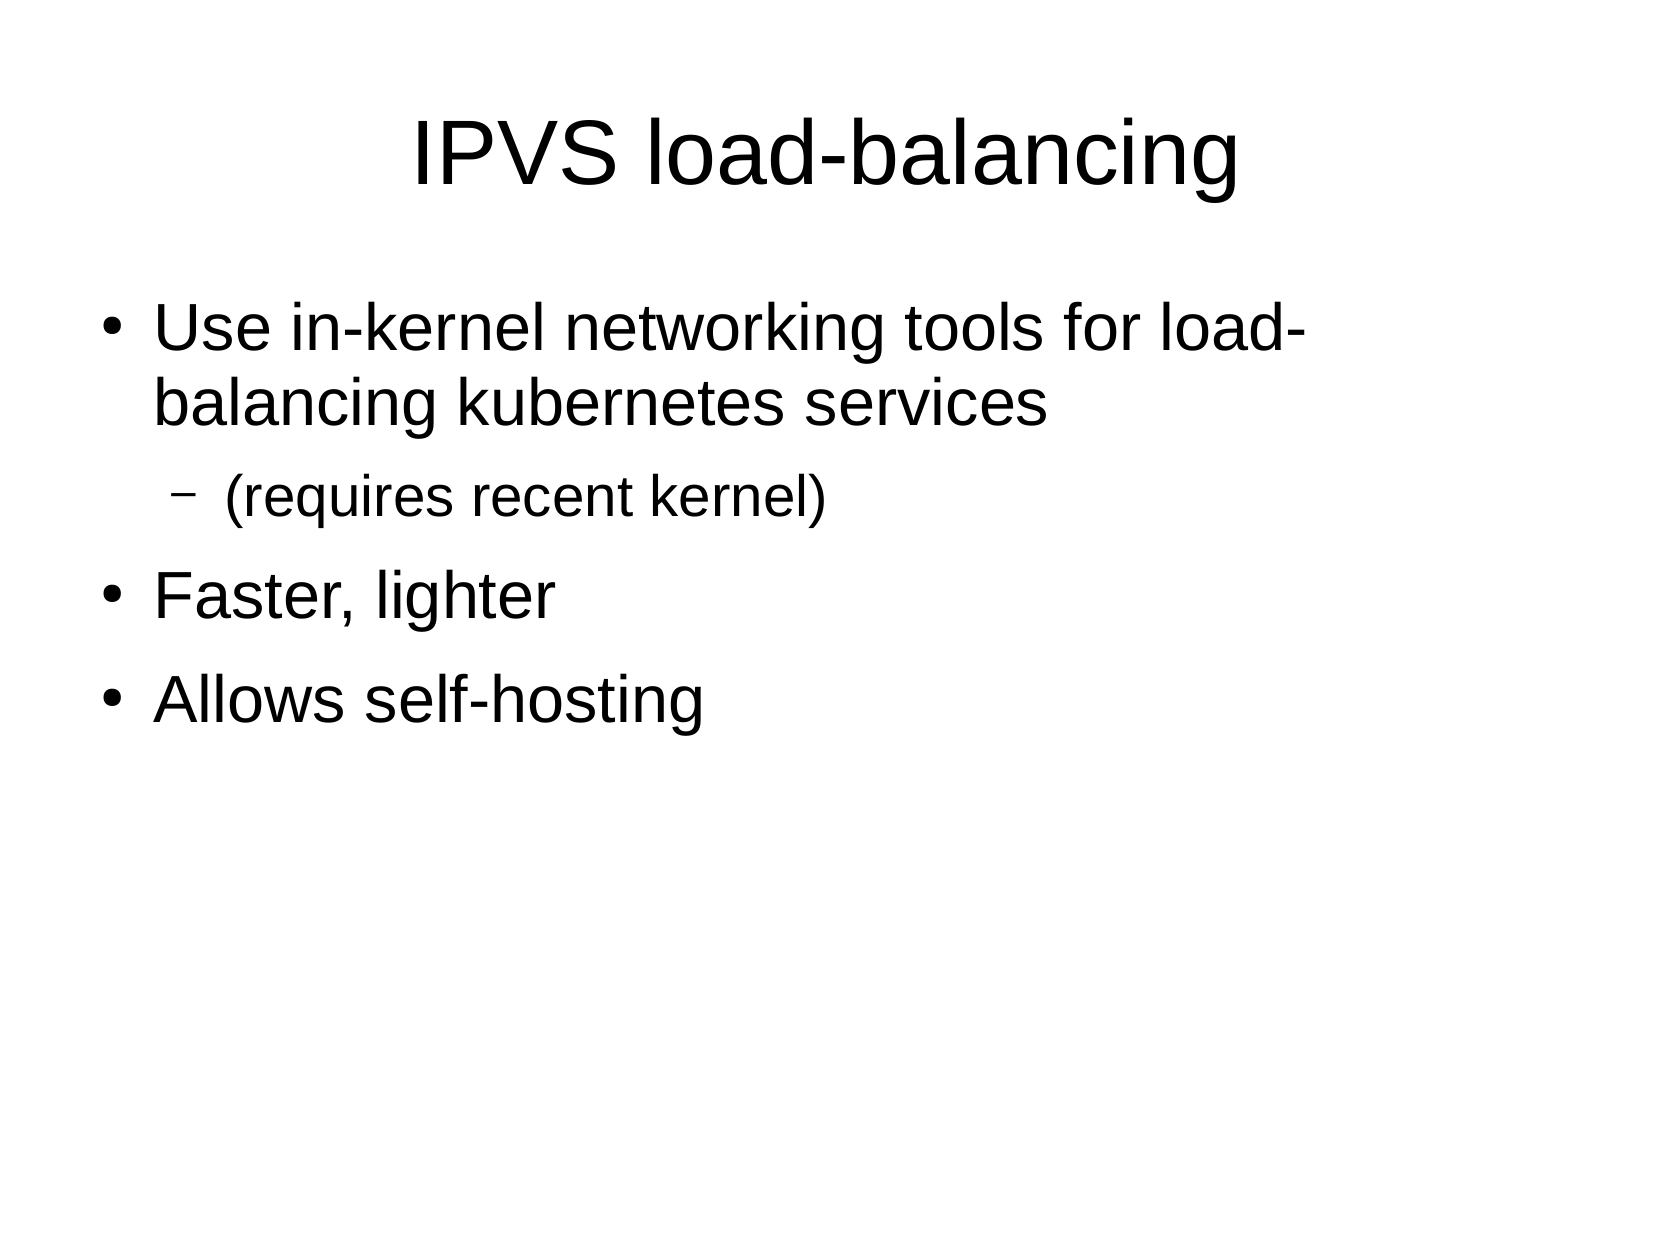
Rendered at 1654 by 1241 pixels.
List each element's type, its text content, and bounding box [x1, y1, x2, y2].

list Use in-kernel networking tools for load-balancing kubernetes services (requires recent kernel) Faster, lighter Allows self-hosting [82, 290, 1571, 1010]
title IPVS load-balancing [82, 49, 1571, 257]
